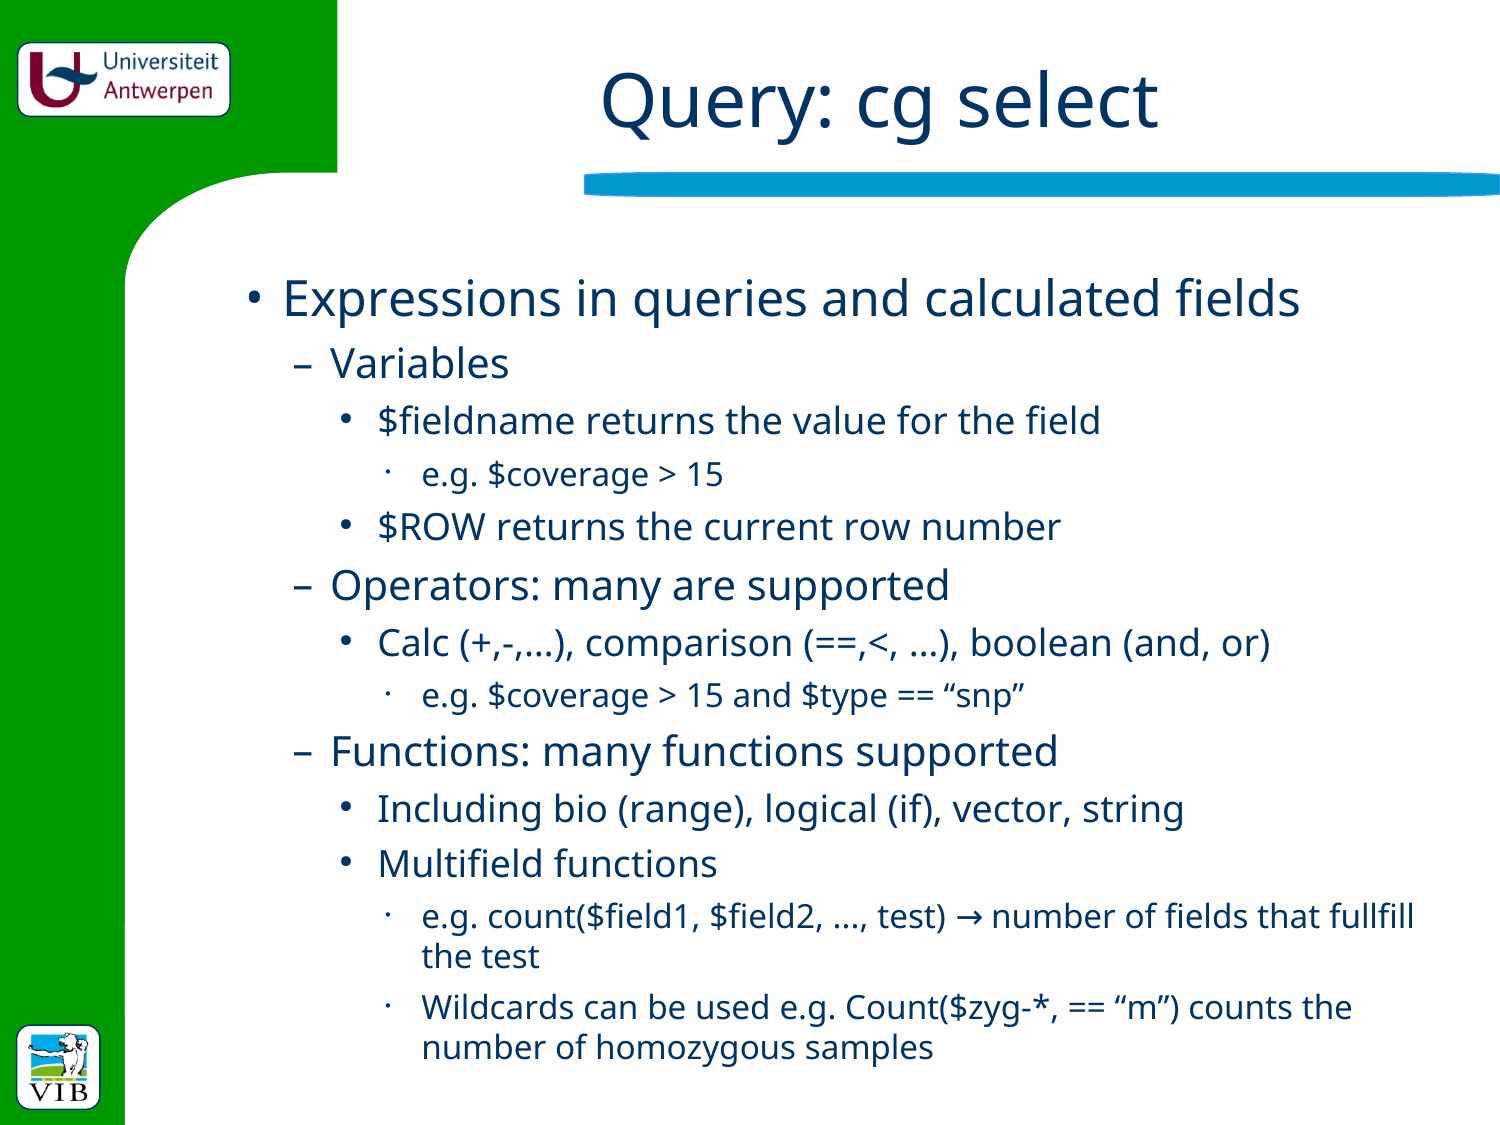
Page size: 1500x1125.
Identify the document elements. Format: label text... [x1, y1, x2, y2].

picture [25, 47, 223, 112]
list Expressions in queries and calculated fields Variables $fieldname returns the value for the field e.g. $coverage > 15 $ROW returns the current row number Operators: many are supported Calc (+,-,…), comparison (==,<, …), boolean (and, or) e.g. $coverage > 15 and $type == “snp” Functions: many functions supported Including bio (range), logical (if), vector, string Multifield functions e.g. count($field1, $field2, ..., test) → number of fields that fullfill the test Wildcards can be used e.g. Count($zyg-*, == “m”) counts the number of homozygous samples [159, 258, 1465, 1085]
picture [25, 1029, 91, 1107]
title Query: cg select [584, 0, 1500, 195]
